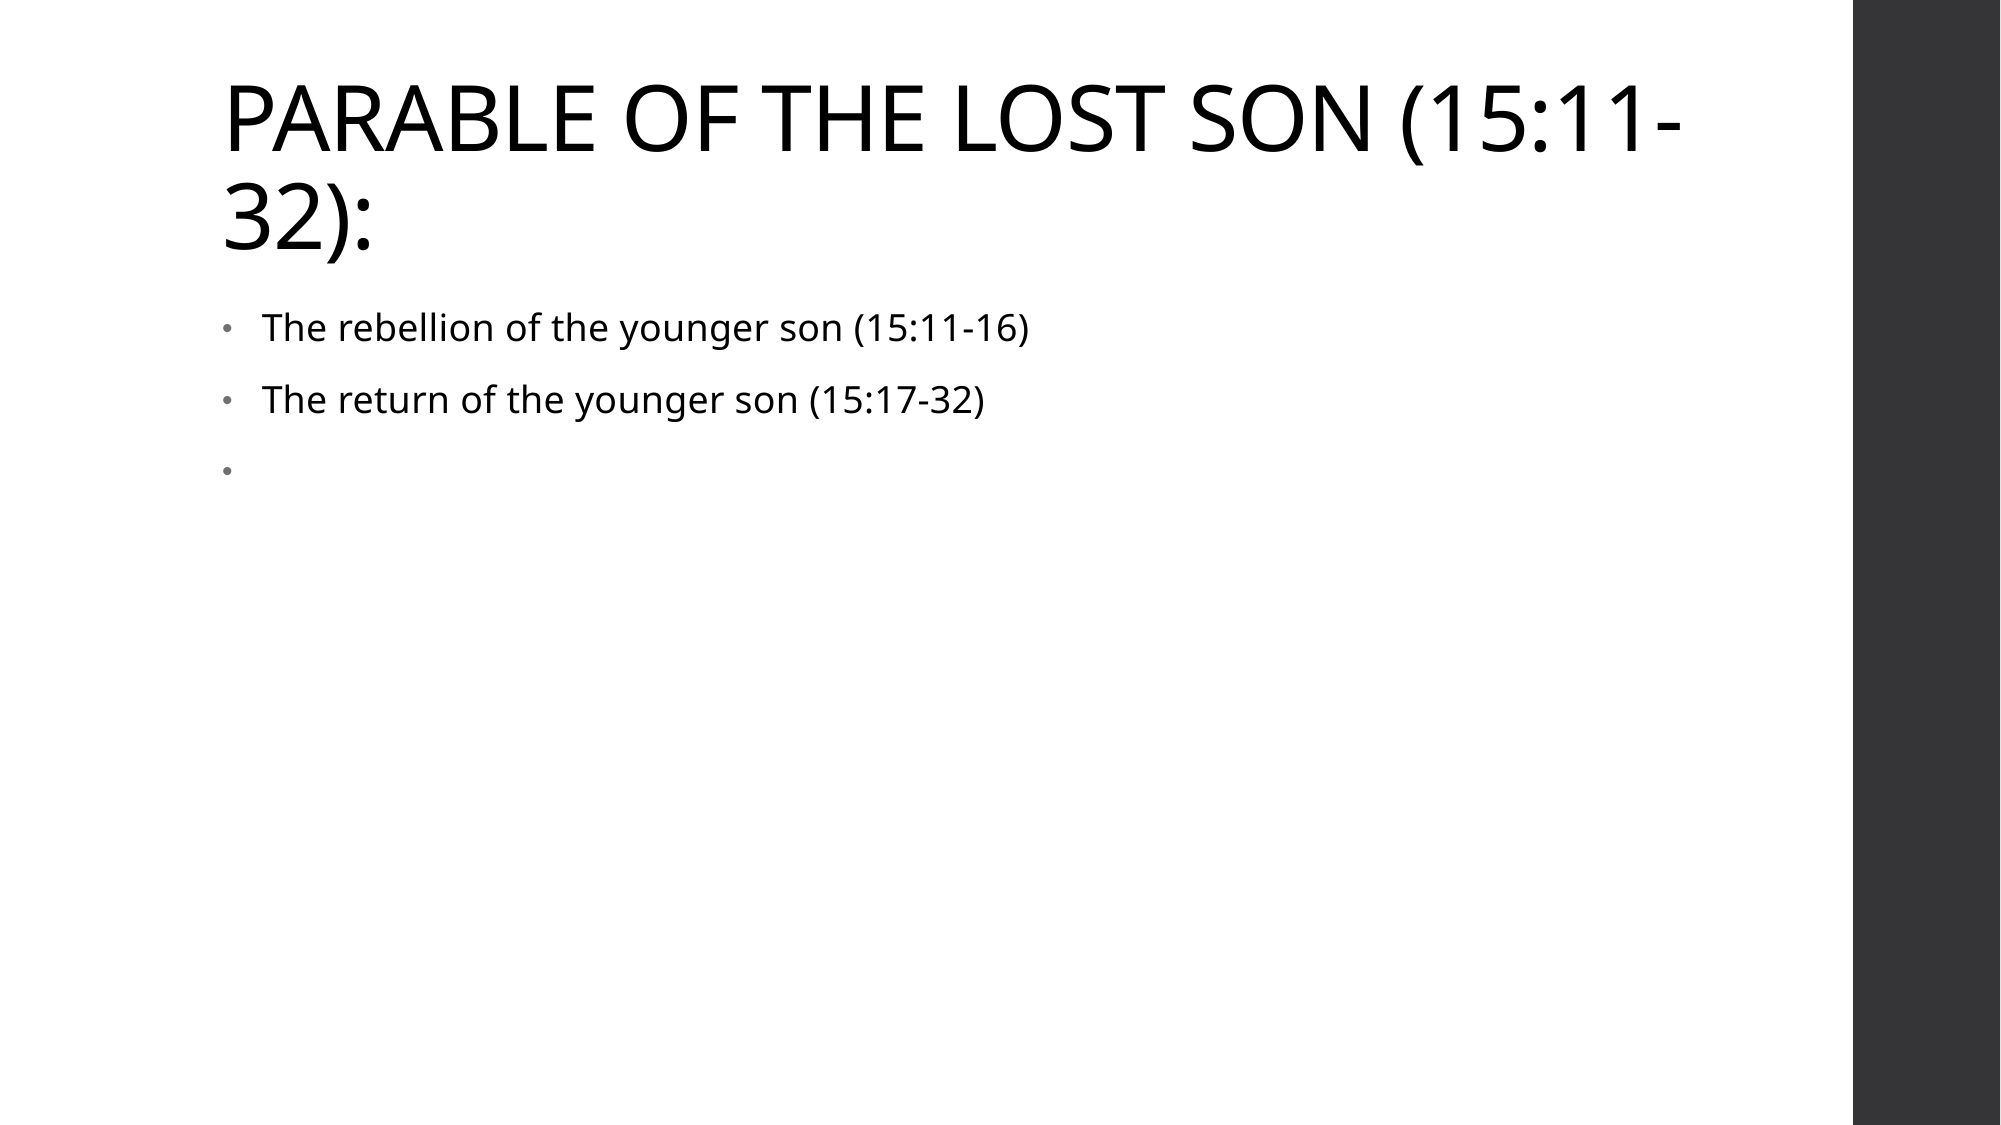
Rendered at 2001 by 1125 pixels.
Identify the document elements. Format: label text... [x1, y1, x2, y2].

title PARABLE OF THE LOST SON (15:11-32): [206, 60, 1797, 278]
list The rebellion of the younger son (15:11-16) The return of the younger son (15:17-32) [206, 299, 1617, 1014]
